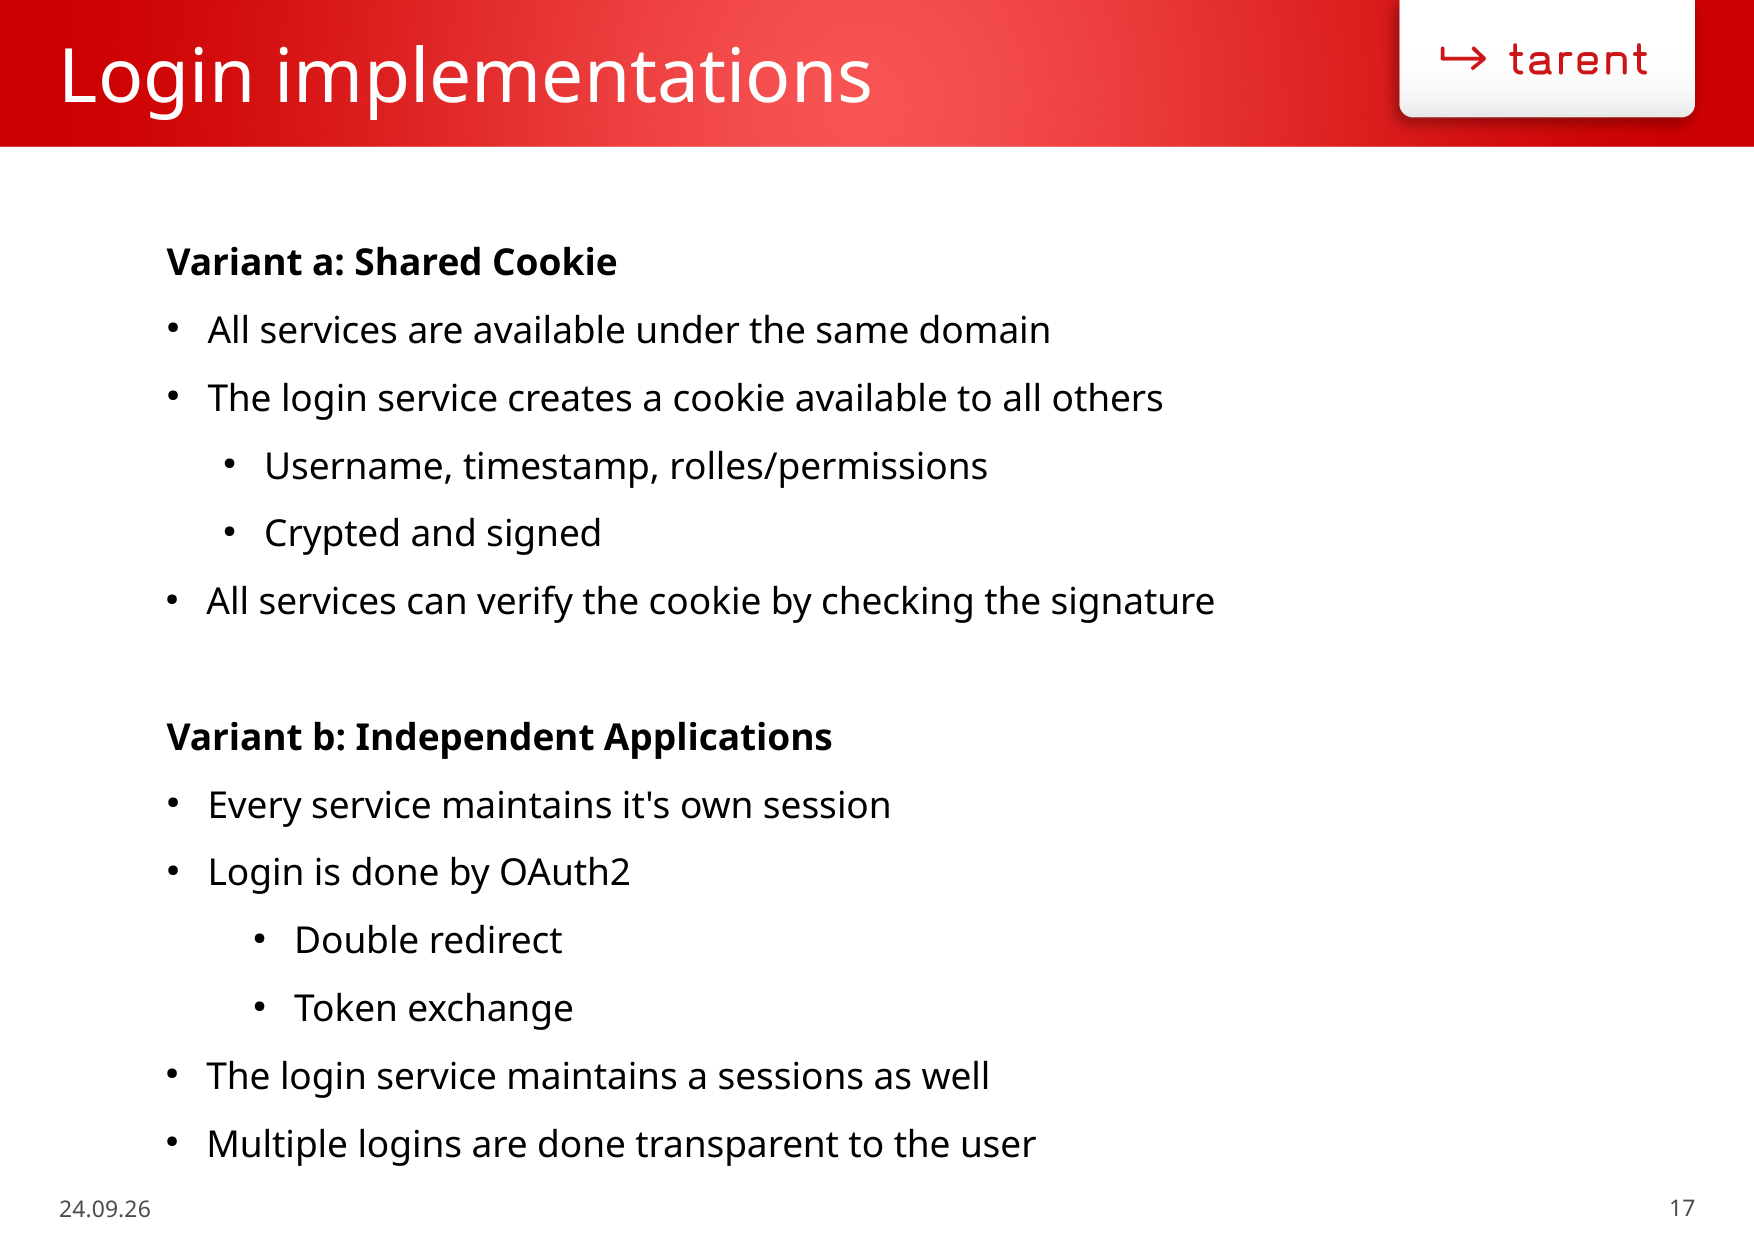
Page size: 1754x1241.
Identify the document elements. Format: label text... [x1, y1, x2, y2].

picture [0, 0, 1754, 1240]
list Variant a: Shared Cookie All services are available under the same domain The login service creates a cookie available to all others Username, timestamp, rolles/permissions Crypted and signed All services can verify the cookie by checking the signature Variant b: Independent Applications Every service maintains it's own session Login is done by OAuth2 Double redirect Token exchange The login service maintains a sessions as well Multiple logins are done transparent to the user [87, 236, 1667, 1170]
title Login implementations [59, 0, 1638, 177]
